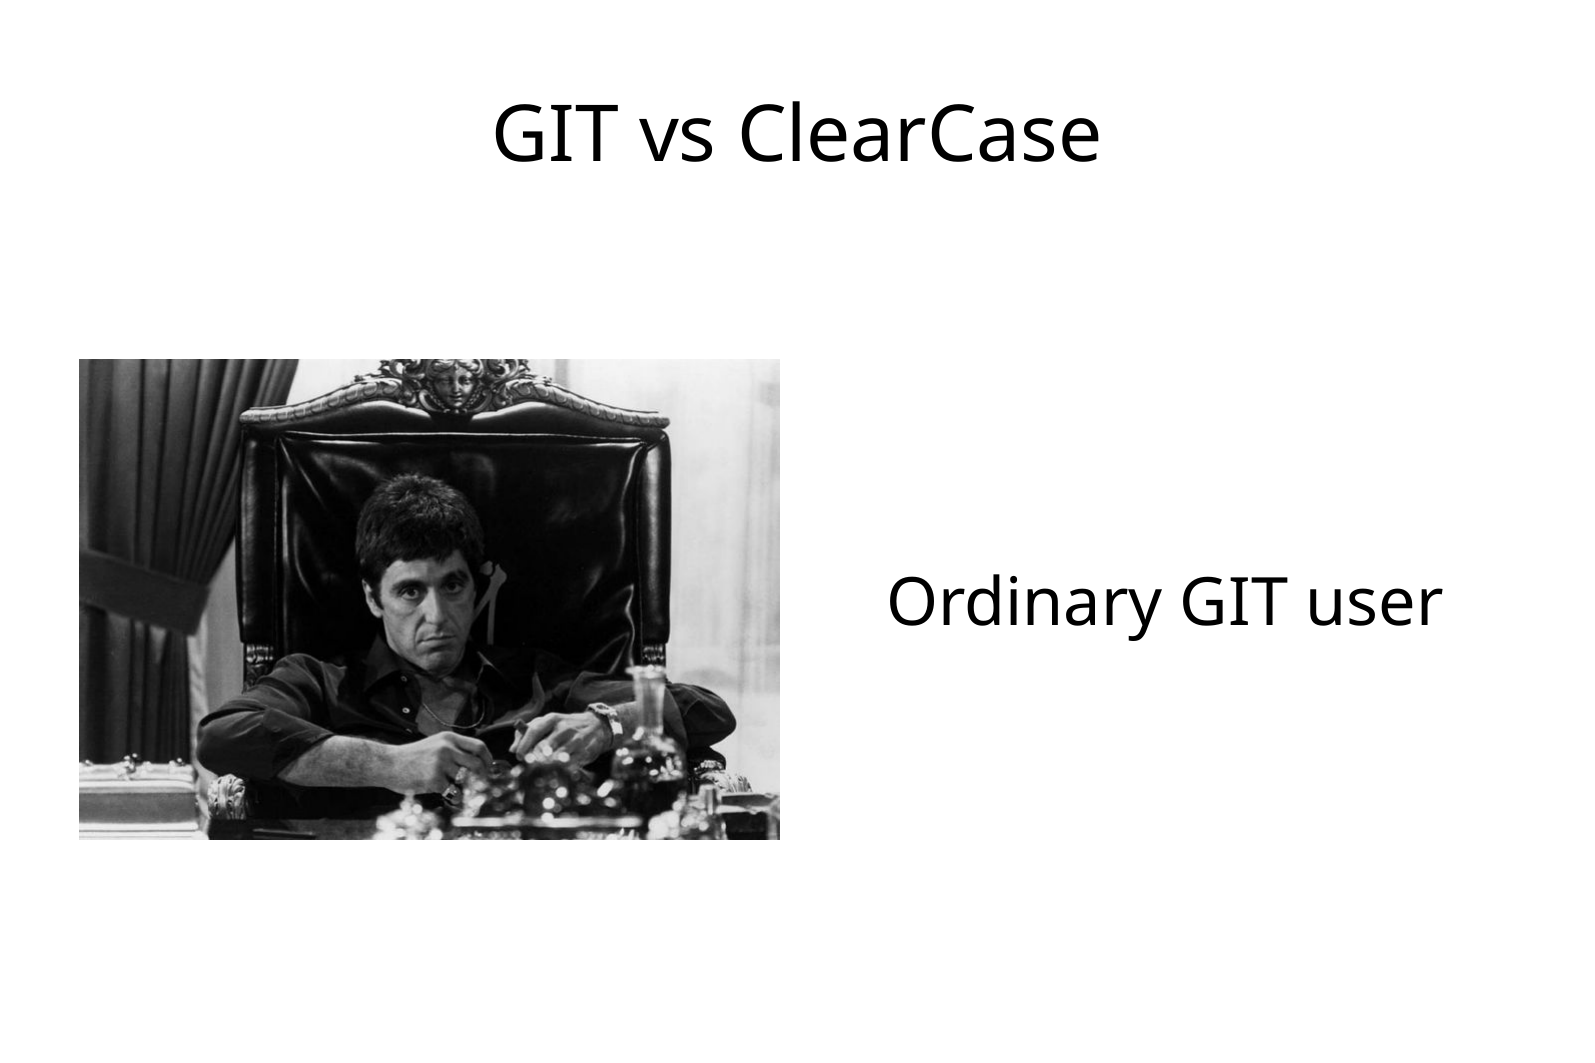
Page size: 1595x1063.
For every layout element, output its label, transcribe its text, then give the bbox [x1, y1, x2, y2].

picture [79, 359, 780, 840]
title GIT vs ClearCase [79, 42, 1515, 220]
list Ordinary GIT user [814, 248, 1516, 951]
